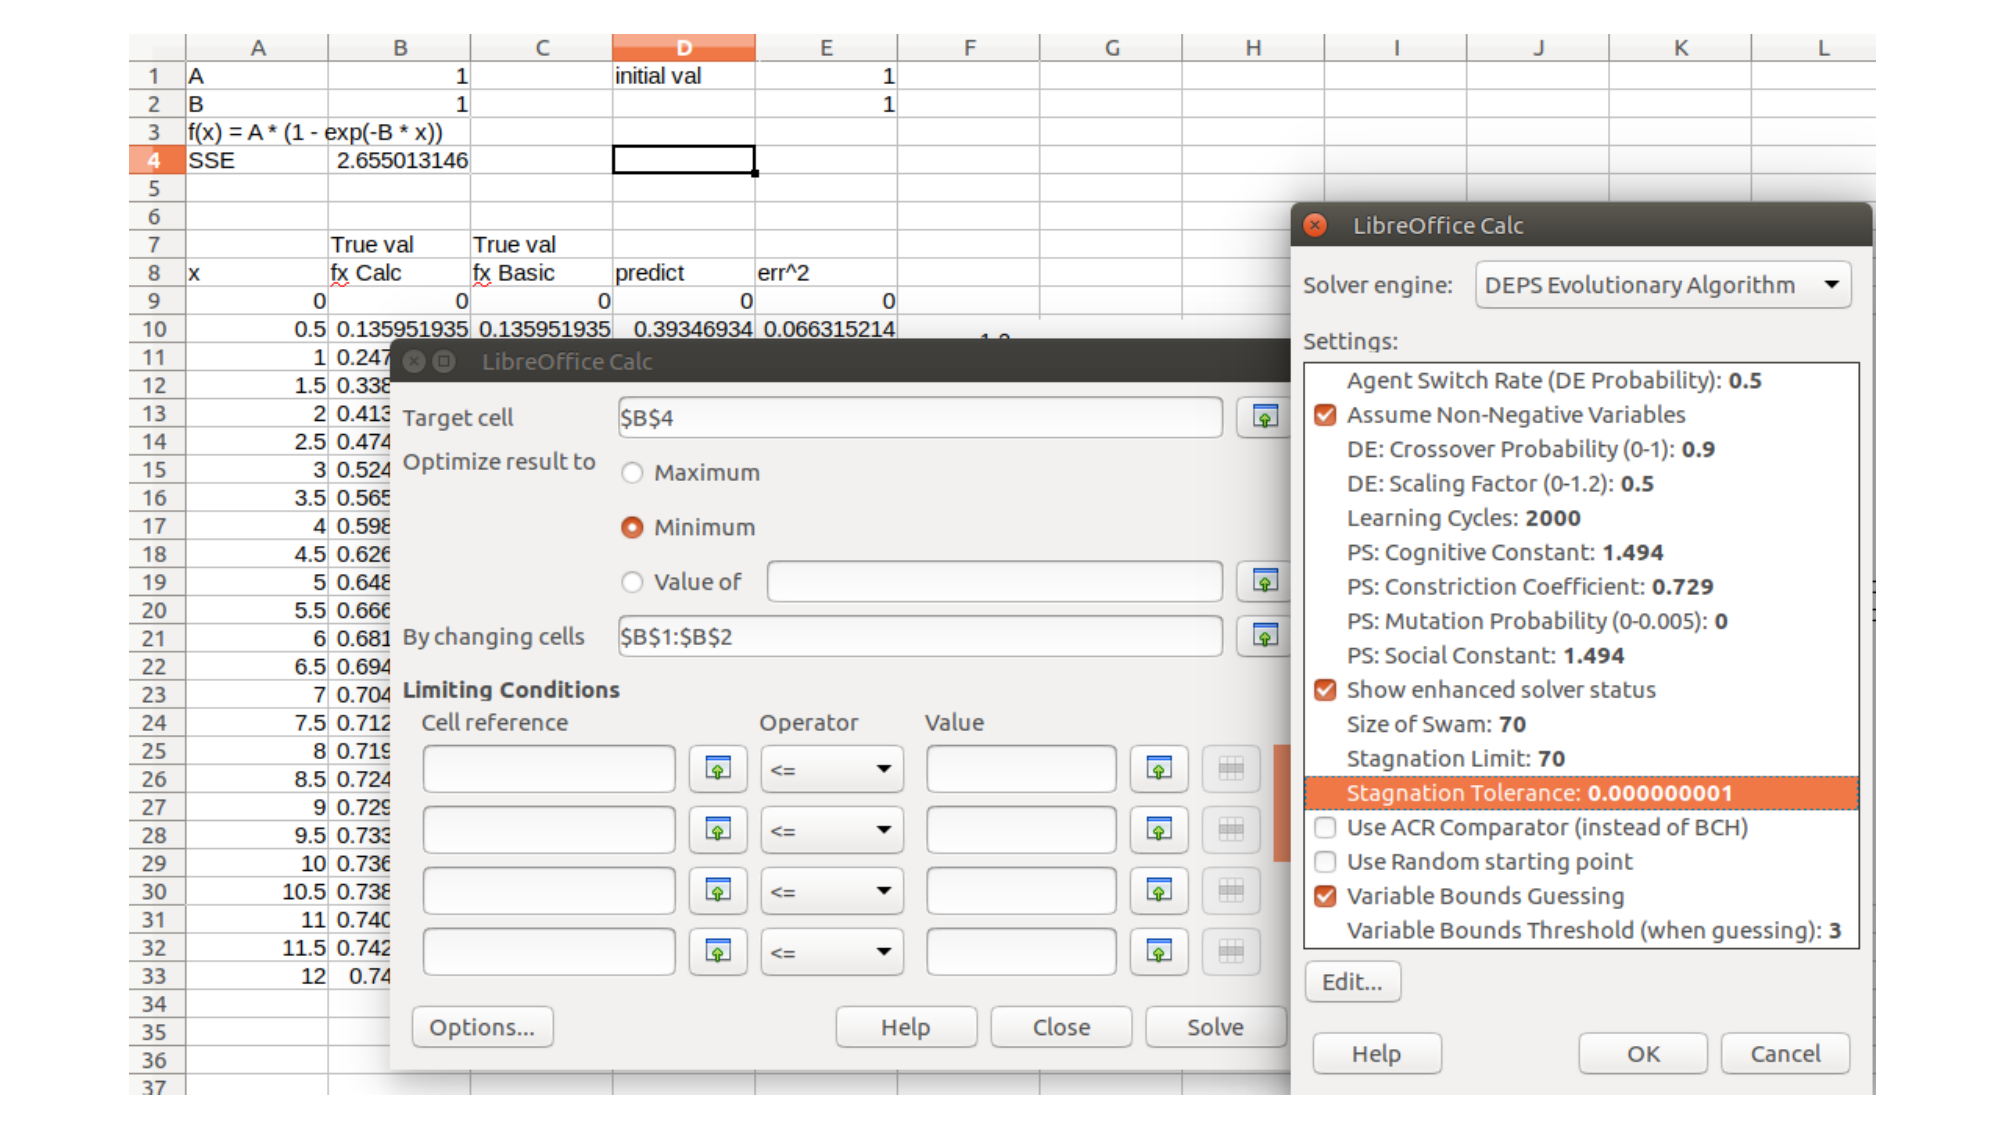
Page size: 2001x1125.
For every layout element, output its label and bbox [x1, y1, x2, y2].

picture [129, 34, 1876, 1096]
